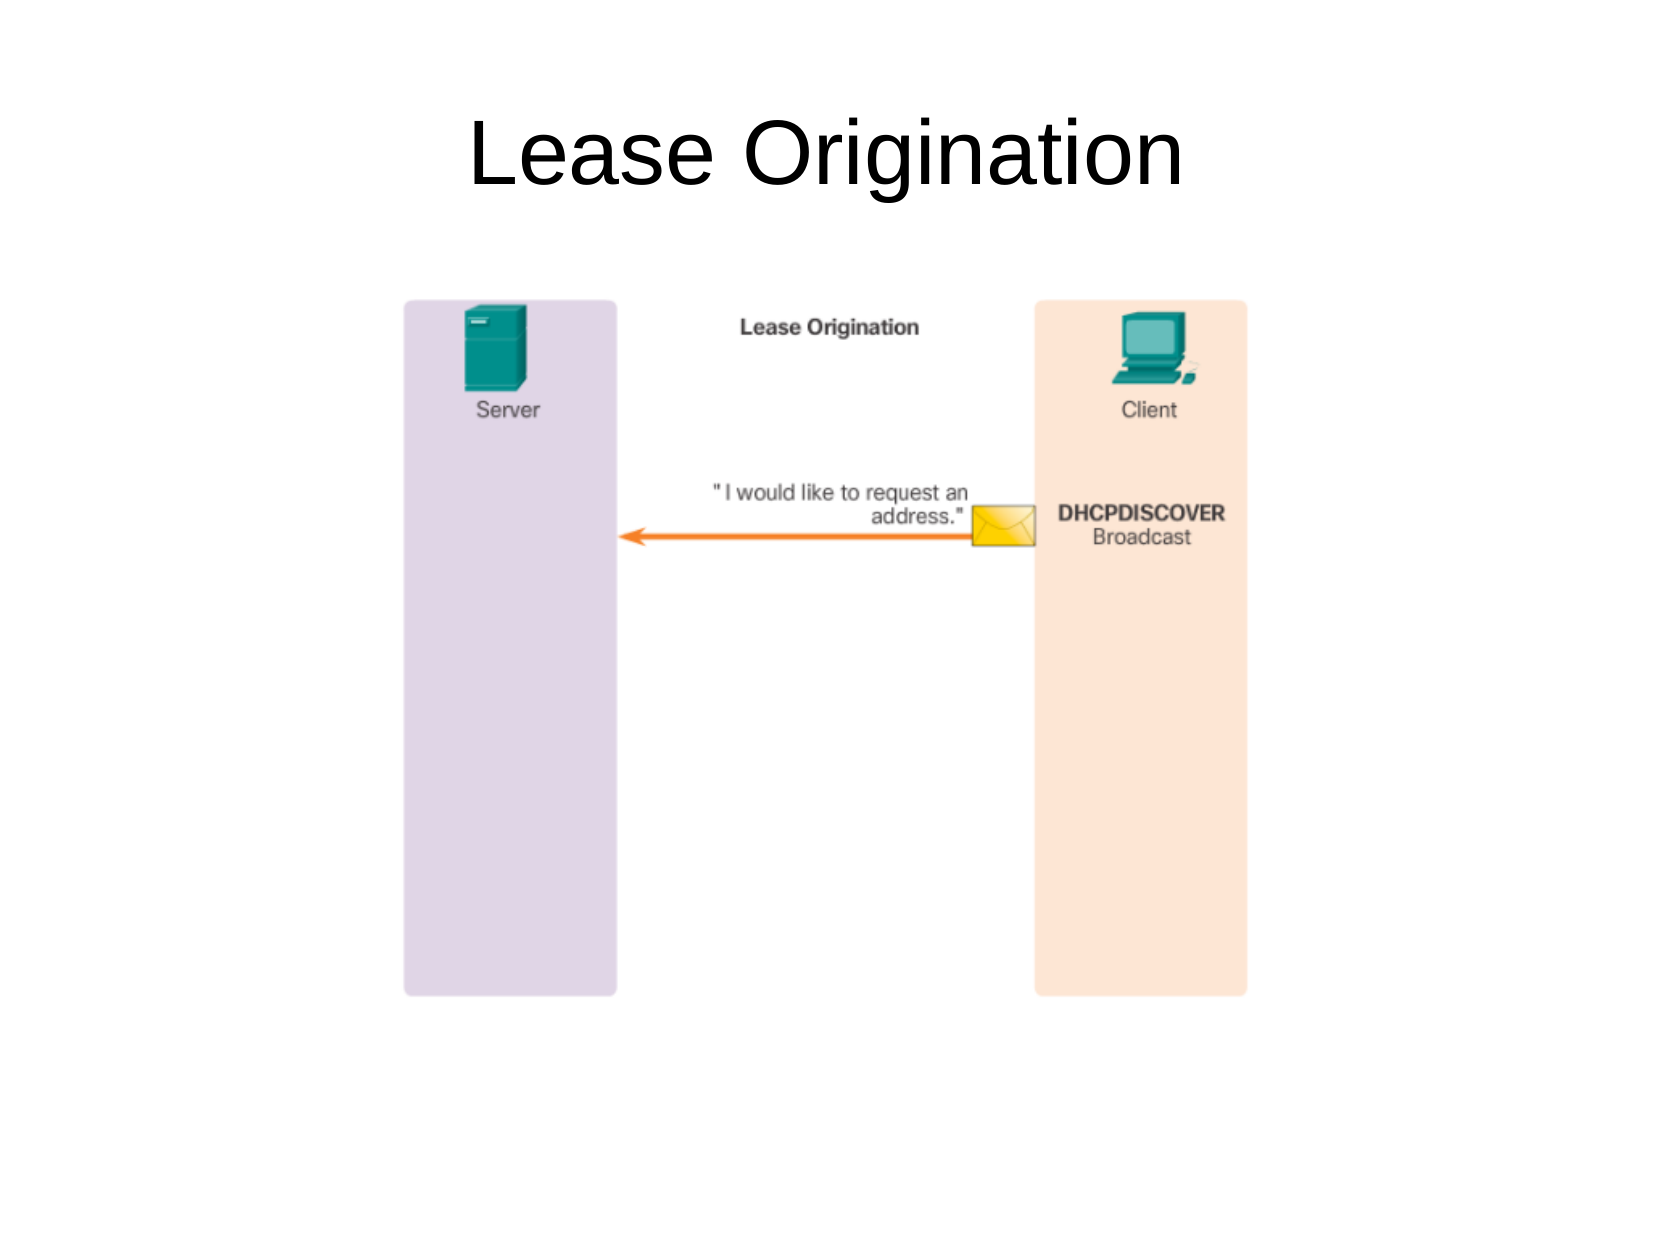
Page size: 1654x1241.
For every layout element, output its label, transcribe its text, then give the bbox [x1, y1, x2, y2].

title Lease Origination [82, 49, 1571, 257]
picture [394, 290, 1259, 1010]
